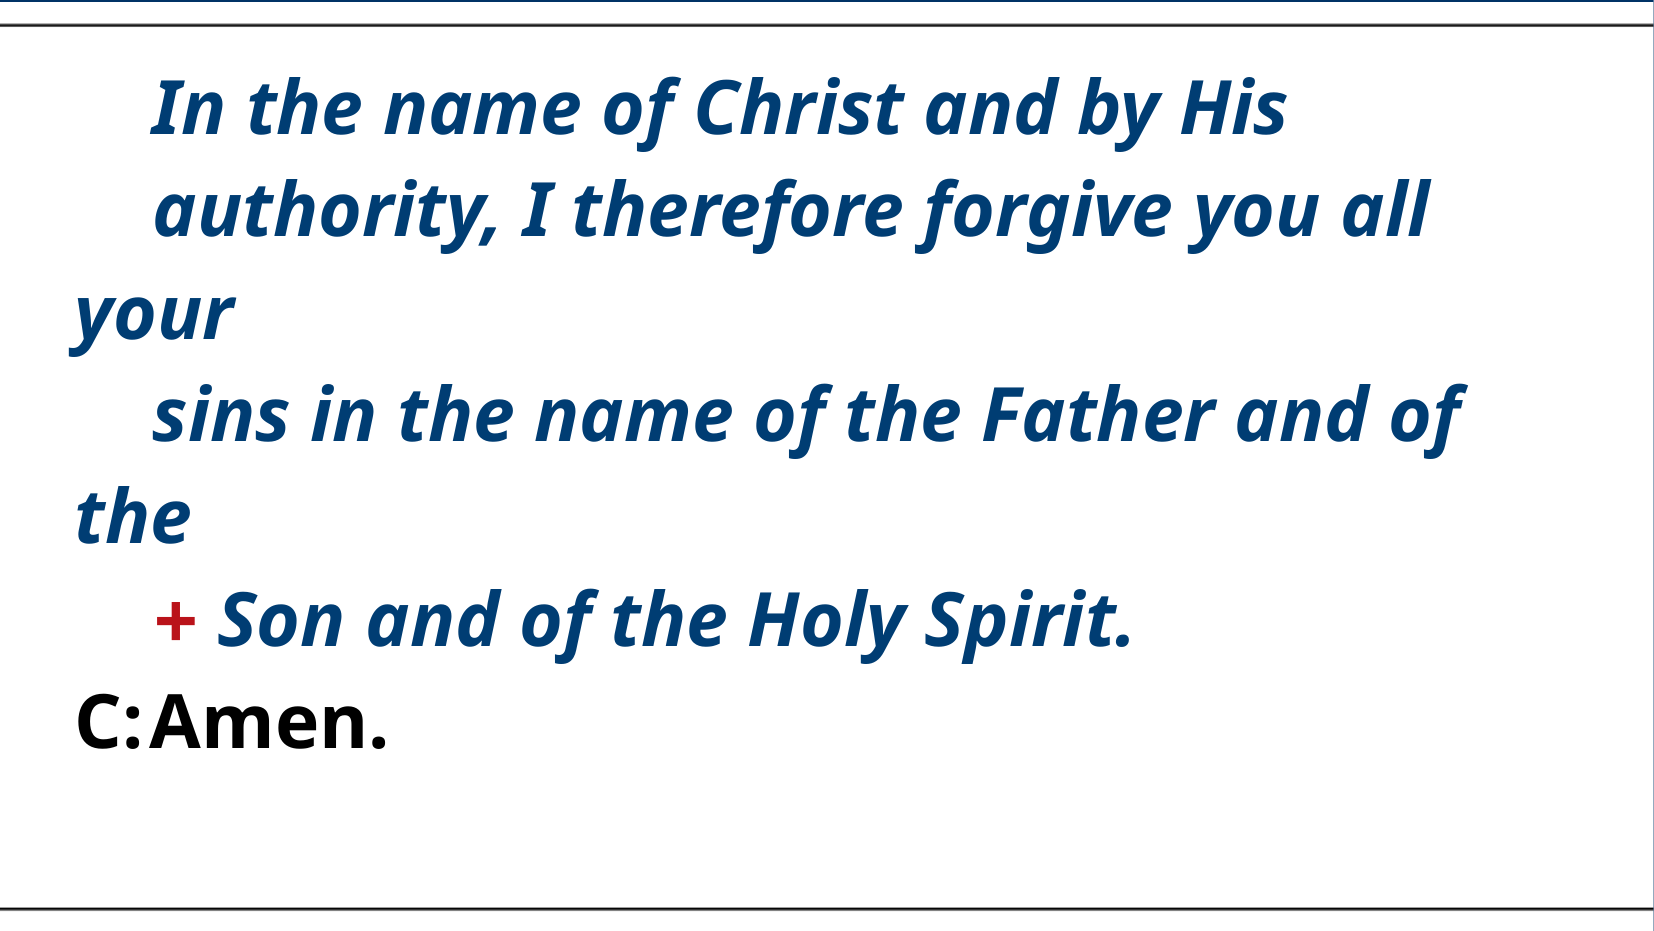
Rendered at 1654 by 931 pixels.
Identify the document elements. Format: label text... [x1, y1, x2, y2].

text_box In the name of Christ and by His authority, I therefore forgive you all your sins in the name of the Father and of the + Son and of the Holy Spirit. C: Amen. [60, 47, 1591, 561]
picture [0, 0, 1654, 931]
